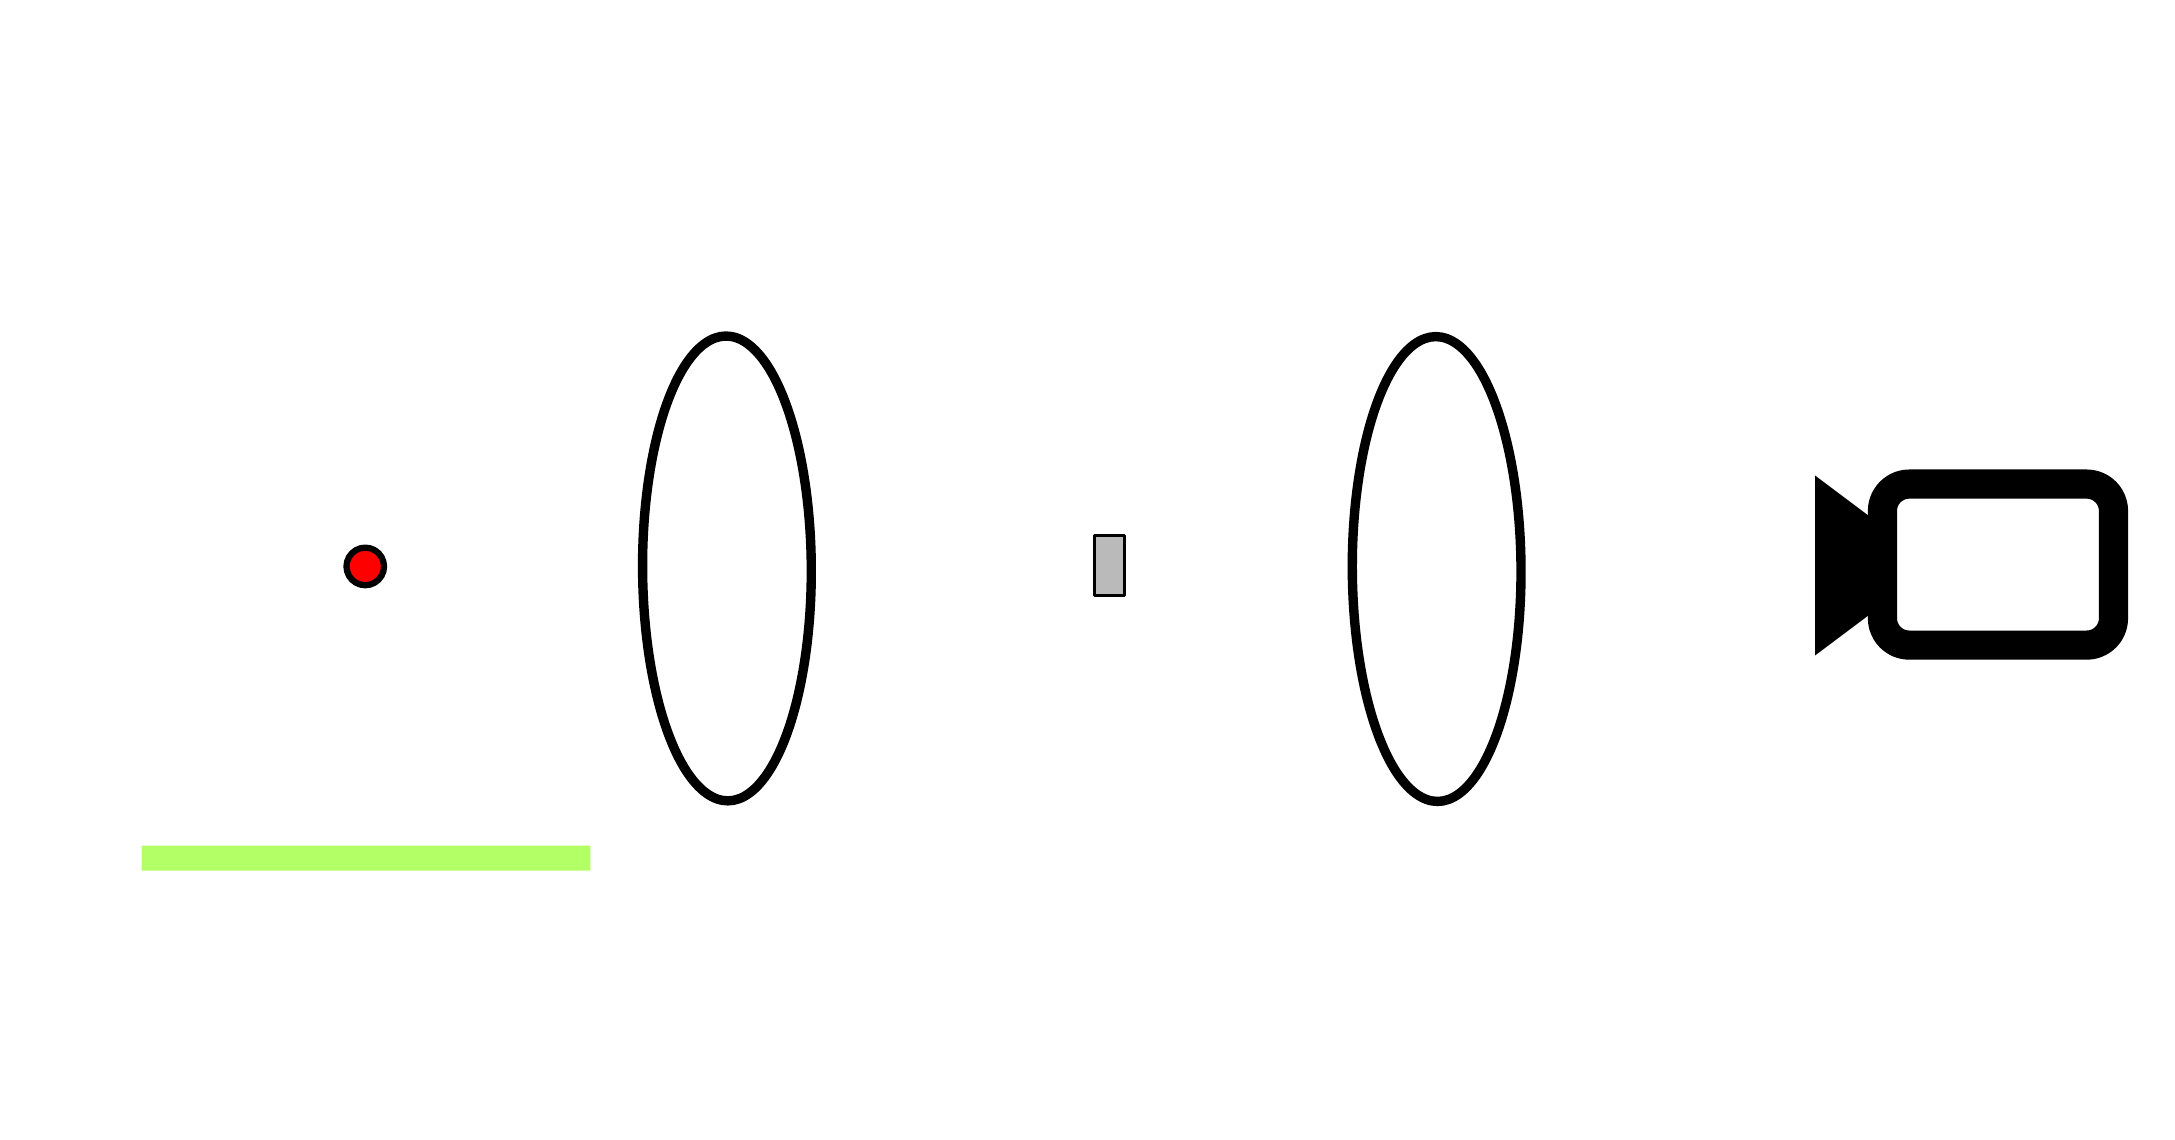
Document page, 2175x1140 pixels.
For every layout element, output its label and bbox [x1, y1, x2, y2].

text_box [1882, 484, 2114, 646]
text_box [346, 547, 385, 586]
text_box [1094, 535, 1125, 596]
text_box [1352, 336, 1522, 802]
text_box [1815, 475, 1876, 656]
text_box [642, 336, 812, 801]
